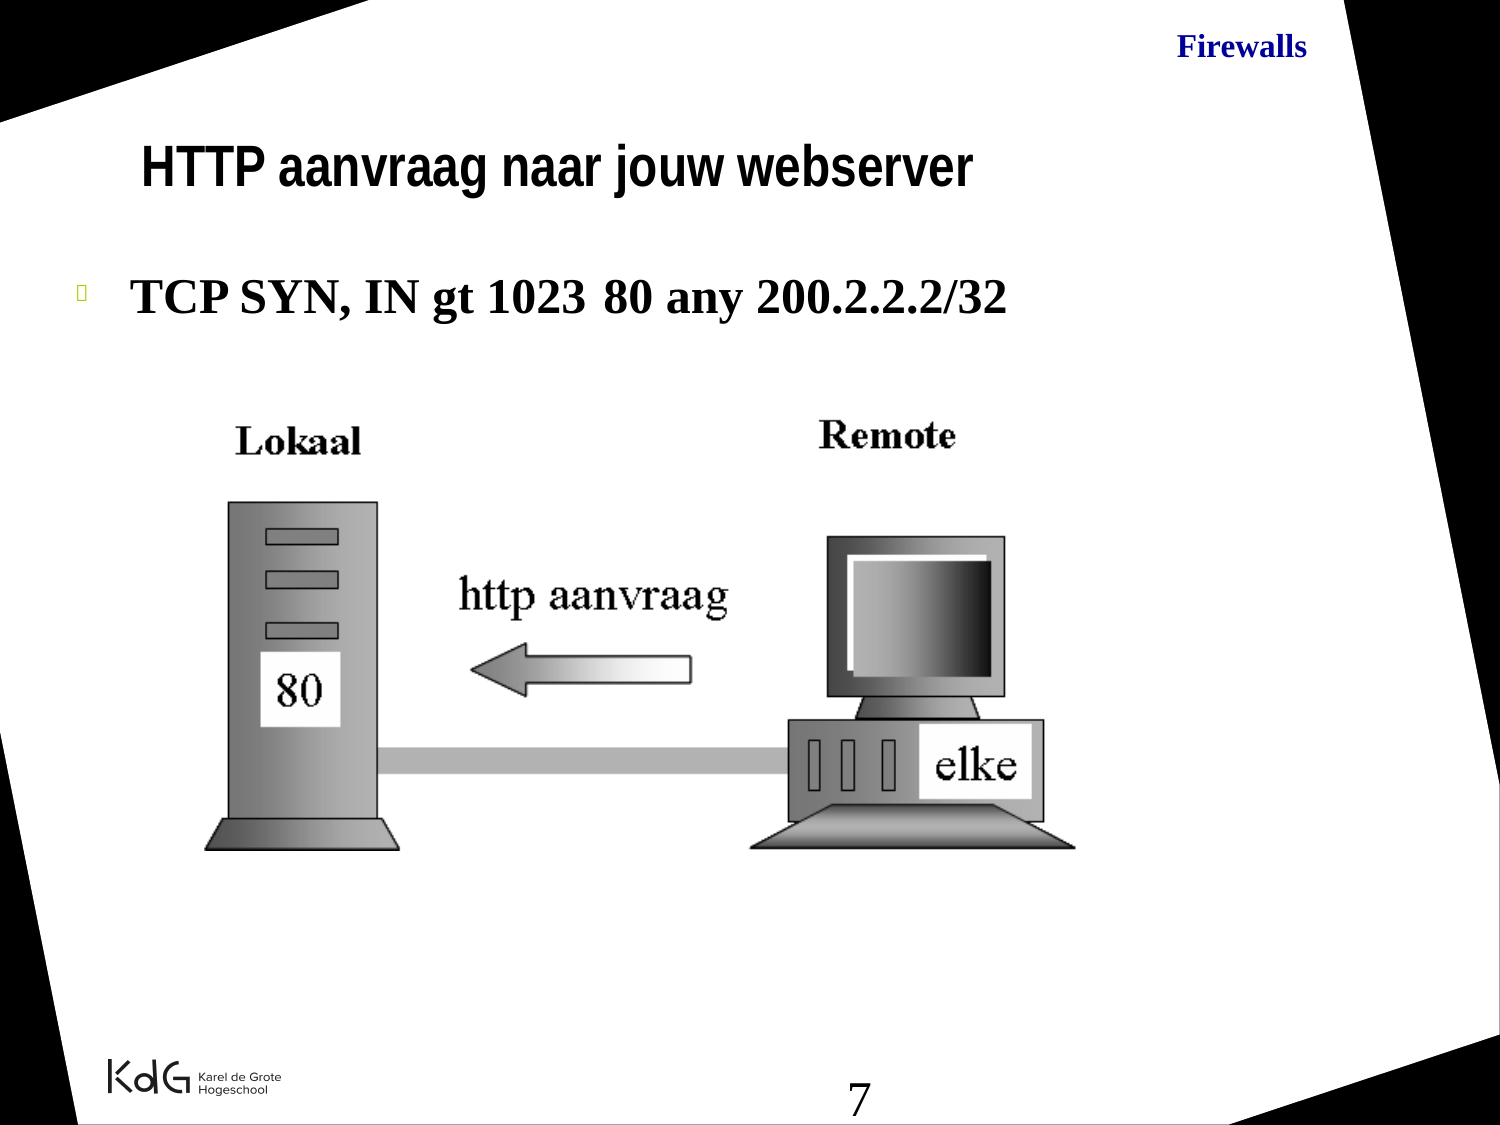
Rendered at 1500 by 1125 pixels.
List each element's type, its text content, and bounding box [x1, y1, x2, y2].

text_box TCP SYN, IN gt 1023 80 any 200.2.2.2/32 [75, 263, 1425, 1006]
picture [203, 400, 1079, 851]
text_box HTTP aanvraag naar jouw webserver [141, 72, 1447, 253]
picture [108, 1059, 281, 1096]
